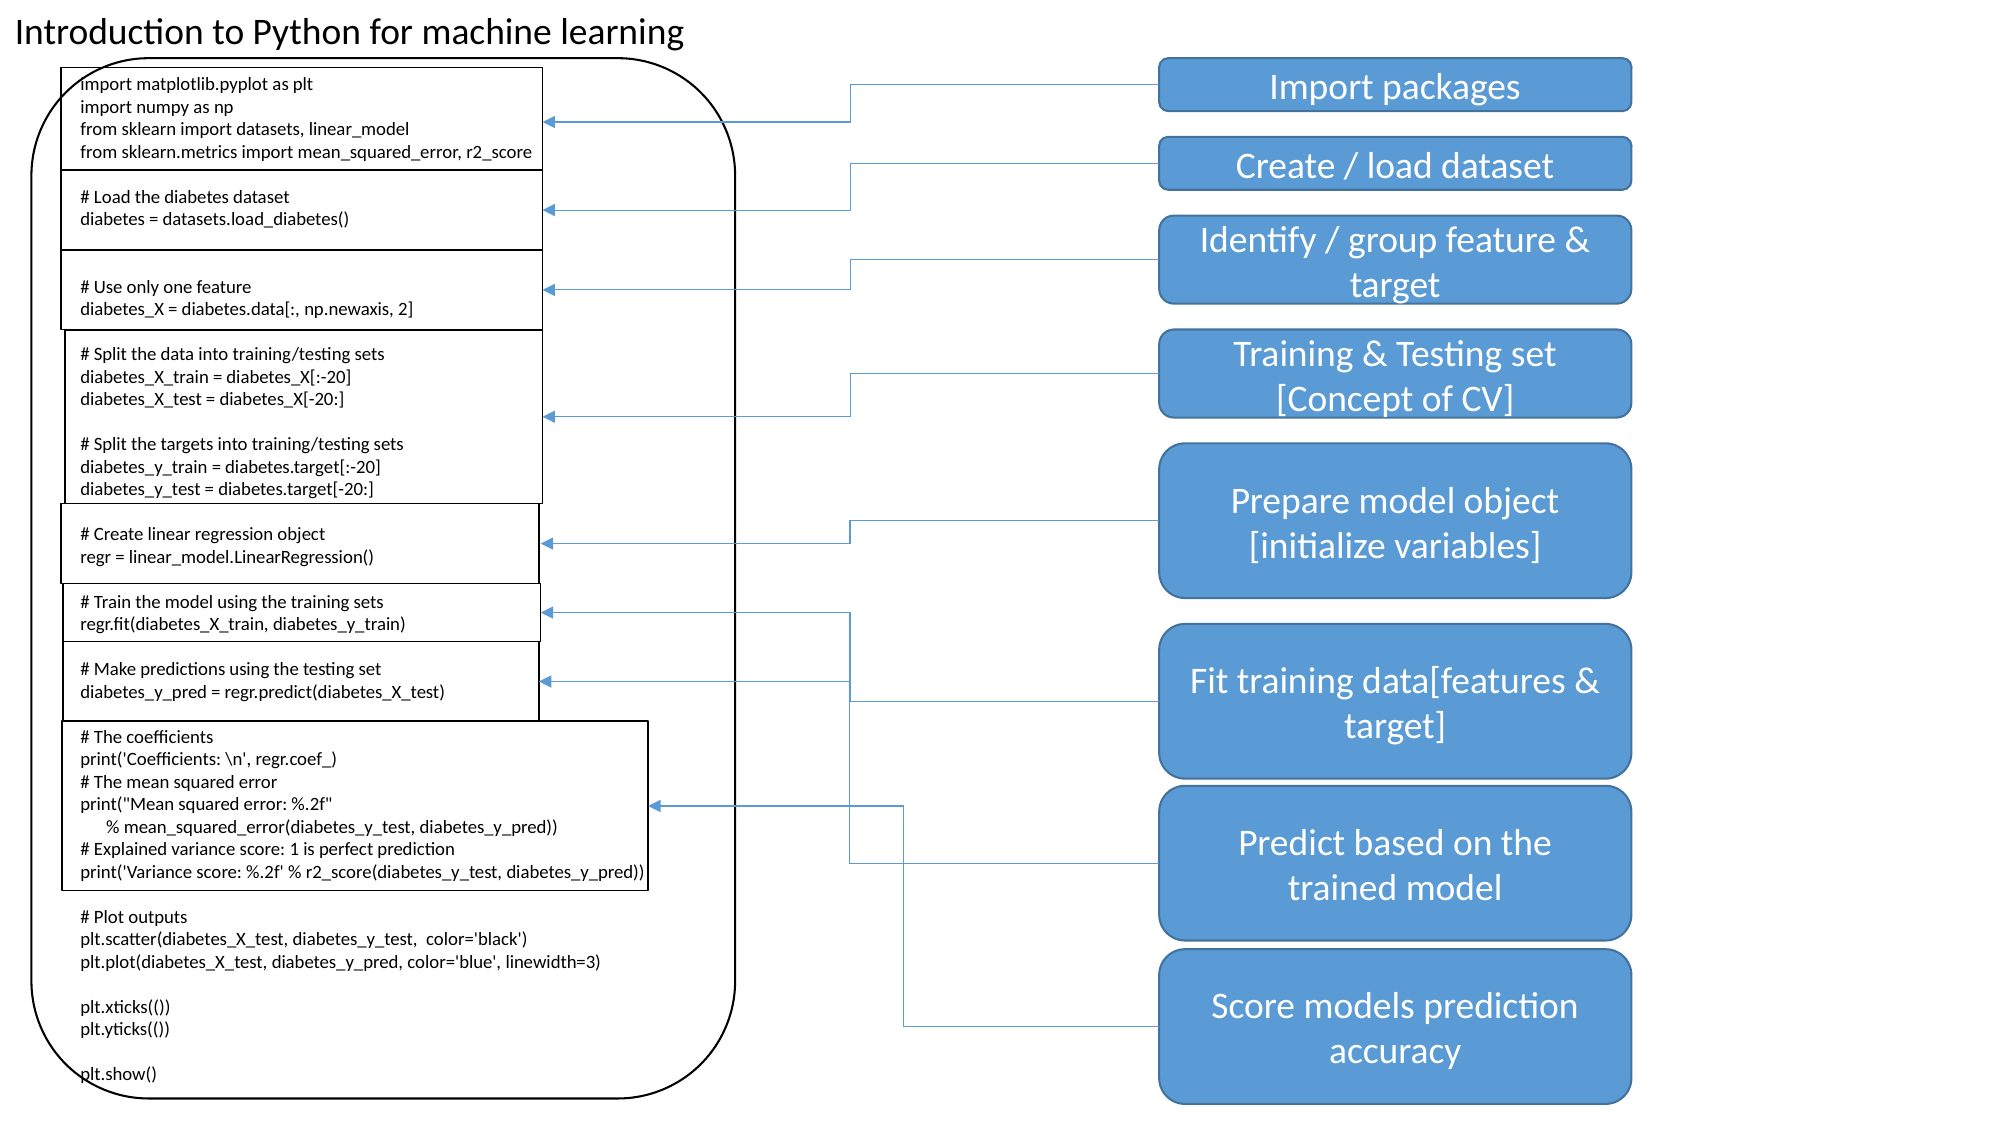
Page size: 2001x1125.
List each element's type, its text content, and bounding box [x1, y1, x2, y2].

text_box import matplotlib.pyplot as plt import numpy as np from sklearn import datasets, linear_model from sklearn.metrics import mean_squared_error, r2_score # Load the diabetes dataset diabetes = datasets.load_diabetes() # Use only one feature diabetes_X = diabetes.data[:, np.newaxis, 2] # Split the data into training/testing sets diabetes_X_train = diabetes_X[:-20] diabetes_X_test = diabetes_X[-20:] # Split the targets into training/testing sets diabetes_y_train = diabetes.target[:-20] diabetes_y_test = diabetes.target[-20:] # Create linear regression object regr = linear_model.LinearRegression() # Train the model using the training sets regr.fit(diabetes_X_train, diabetes_y_train) # Make predictions using the testing set diabetes_y_pred = regr.predict(diabetes_X_test) # The coefficients print('Coefficients: \n', regr.coef_) # The mean squared error print("Mean squared error: %.2f" % mean_squared_error(diabetes_y_test, diabetes_y_pred)) # Explained variance score: 1 is perfect prediction print('Variance score: %.2f' % r2_score(diabetes_y_test, diabetes_y_pred)) # Plot outputs plt.scatter(diabetes_X_test, diabetes_y_test, color='black') plt.plot(diabetes_X_test, diabetes_y_pred, color='blue', linewidth=3) plt.xticks(()) plt.yticks(()) plt.show() [64, 642, 538, 720]
text_box import matplotlib.pyplot as plt import numpy as np from sklearn import datasets, linear_model from sklearn.metrics import mean_squared_error, r2_score # Load the diabetes dataset diabetes = datasets.load_diabetes() # Use only one feature diabetes_X = diabetes.data[:, np.newaxis, 2] # Split the data into training/testing sets diabetes_X_train = diabetes_X[:-20] diabetes_X_test = diabetes_X[-20:] # Split the targets into training/testing sets diabetes_y_train = diabetes.target[:-20] diabetes_y_test = diabetes.target[-20:] # Create linear regression object regr = linear_model.LinearRegression() # Train the model using the training sets regr.fit(diabetes_X_train, diabetes_y_train) # Make predictions using the testing set diabetes_y_pred = regr.predict(diabetes_X_test) # The coefficients print('Coefficients: \n', regr.coef_) # The mean squared error print("Mean squared error: %.2f" % mean_squared_error(diabetes_y_test, diabetes_y_pred)) # Explained variance score: 1 is perfect prediction print('Variance score: %.2f' % r2_score(diabetes_y_test, diabetes_y_pred)) # Plot outputs plt.scatter(diabetes_X_test, diabetes_y_test, color='black') plt.plot(diabetes_X_test, diabetes_y_pred, color='blue', linewidth=3) plt.xticks(()) plt.yticks(()) plt.show() [64, 584, 540, 641]
text_box Introduction to Python for machine learning [0, 0, 1045, 60]
text_box Create / load dataset [1159, 136, 1632, 190]
text_box Identify / group feature & target [1159, 215, 1632, 304]
text_box import matplotlib.pyplot as plt import numpy as np from sklearn import datasets, linear_model from sklearn.metrics import mean_squared_error, r2_score # Load the diabetes dataset diabetes = datasets.load_diabetes() # Use only one feature diabetes_X = diabetes.data[:, np.newaxis, 2] # Split the data into training/testing sets diabetes_X_train = diabetes_X[:-20] diabetes_X_test = diabetes_X[-20:] # Split the targets into training/testing sets diabetes_y_train = diabetes.target[:-20] diabetes_y_test = diabetes.target[-20:] # Create linear regression object regr = linear_model.LinearRegression() # Train the model using the training sets regr.fit(diabetes_X_train, diabetes_y_train) # Make predictions using the testing set diabetes_y_pred = regr.predict(diabetes_X_test) # The coefficients print('Coefficients: \n', regr.coef_) # The mean squared error print("Mean squared error: %.2f" % mean_squared_error(diabetes_y_test, diabetes_y_pred)) # Explained variance score: 1 is perfect prediction print('Variance score: %.2f' % r2_score(diabetes_y_test, diabetes_y_pred)) # Plot outputs plt.scatter(diabetes_X_test, diabetes_y_test, color='black') plt.plot(diabetes_X_test, diabetes_y_pred, color='blue', linewidth=3) plt.xticks(()) plt.yticks(()) plt.show() [62, 504, 538, 583]
text_box import matplotlib.pyplot as plt import numpy as np from sklearn import datasets, linear_model from sklearn.metrics import mean_squared_error, r2_score # Load the diabetes dataset diabetes = datasets.load_diabetes() # Use only one feature diabetes_X = diabetes.data[:, np.newaxis, 2] # Split the data into training/testing sets diabetes_X_train = diabetes_X[:-20] diabetes_X_test = diabetes_X[-20:] # Split the targets into training/testing sets diabetes_y_train = diabetes.target[:-20] diabetes_y_test = diabetes.target[-20:] # Create linear regression object regr = linear_model.LinearRegression() # Train the model using the training sets regr.fit(diabetes_X_train, diabetes_y_train) # Make predictions using the testing set diabetes_y_pred = regr.predict(diabetes_X_test) # The coefficients print('Coefficients: \n', regr.coef_) # The mean squared error print("Mean squared error: %.2f" % mean_squared_error(diabetes_y_test, diabetes_y_pred)) # Explained variance score: 1 is perfect prediction print('Variance score: %.2f' % r2_score(diabetes_y_test, diabetes_y_pred)) # Plot outputs plt.scatter(diabetes_X_test, diabetes_y_test, color='black') plt.plot(diabetes_X_test, diabetes_y_pred, color='blue', linewidth=3) plt.xticks(()) plt.yticks(()) plt.show() [63, 722, 647, 890]
text_box import matplotlib.pyplot as plt import numpy as np from sklearn import datasets, linear_model from sklearn.metrics import mean_squared_error, r2_score # Load the diabetes dataset diabetes = datasets.load_diabetes() # Use only one feature diabetes_X = diabetes.data[:, np.newaxis, 2] # Split the data into training/testing sets diabetes_X_train = diabetes_X[:-20] diabetes_X_test = diabetes_X[-20:] # Split the targets into training/testing sets diabetes_y_train = diabetes.target[:-20] diabetes_y_test = diabetes.target[-20:] # Create linear regression object regr = linear_model.LinearRegression() # Train the model using the training sets regr.fit(diabetes_X_train, diabetes_y_train) # Make predictions using the testing set diabetes_y_pred = regr.predict(diabetes_X_test) # The coefficients print('Coefficients: \n', regr.coef_) # The mean squared error print("Mean squared error: %.2f" % mean_squared_error(diabetes_y_test, diabetes_y_pred)) # Explained variance score: 1 is perfect prediction print('Variance score: %.2f' % r2_score(diabetes_y_test, diabetes_y_pred)) # Plot outputs plt.scatter(diabetes_X_test, diabetes_y_test, color='black') plt.plot(diabetes_X_test, diabetes_y_pred, color='blue', linewidth=3) plt.xticks(()) plt.yticks(()) plt.show() [66, 331, 542, 503]
text_box Prepare model object [initialize variables] [1159, 443, 1632, 599]
text_box import matplotlib.pyplot as plt import numpy as np from sklearn import datasets, linear_model from sklearn.metrics import mean_squared_error, r2_score # Load the diabetes dataset diabetes = datasets.load_diabetes() # Use only one feature diabetes_X = diabetes.data[:, np.newaxis, 2] # Split the data into training/testing sets diabetes_X_train = diabetes_X[:-20] diabetes_X_test = diabetes_X[-20:] # Split the targets into training/testing sets diabetes_y_train = diabetes.target[:-20] diabetes_y_test = diabetes.target[-20:] # Create linear regression object regr = linear_model.LinearRegression() # Train the model using the training sets regr.fit(diabetes_X_train, diabetes_y_train) # Make predictions using the testing set diabetes_y_pred = regr.predict(diabetes_X_test) # The coefficients print('Coefficients: \n', regr.coef_) # The mean squared error print("Mean squared error: %.2f" % mean_squared_error(diabetes_y_test, diabetes_y_pred)) # Explained variance score: 1 is perfect prediction print('Variance score: %.2f' % r2_score(diabetes_y_test, diabetes_y_pred)) # Plot outputs plt.scatter(diabetes_X_test, diabetes_y_test, color='black') plt.plot(diabetes_X_test, diabetes_y_pred, color='blue', linewidth=3) plt.xticks(()) plt.yticks(()) plt.show() [62, 171, 542, 249]
text_box import matplotlib.pyplot as plt import numpy as np from sklearn import datasets, linear_model from sklearn.metrics import mean_squared_error, r2_score # Load the diabetes dataset diabetes = datasets.load_diabetes() # Use only one feature diabetes_X = diabetes.data[:, np.newaxis, 2] # Split the data into training/testing sets diabetes_X_train = diabetes_X[:-20] diabetes_X_test = diabetes_X[-20:] # Split the targets into training/testing sets diabetes_y_train = diabetes.target[:-20] diabetes_y_test = diabetes.target[-20:] # Create linear regression object regr = linear_model.LinearRegression() # Train the model using the training sets regr.fit(diabetes_X_train, diabetes_y_train) # Make predictions using the testing set diabetes_y_pred = regr.predict(diabetes_X_test) # The coefficients print('Coefficients: \n', regr.coef_) # The mean squared error print("Mean squared error: %.2f" % mean_squared_error(diabetes_y_test, diabetes_y_pred)) # Explained variance score: 1 is perfect prediction print('Variance score: %.2f' % r2_score(diabetes_y_test, diabetes_y_pred)) # Plot outputs plt.scatter(diabetes_X_test, diabetes_y_test, color='black') plt.plot(diabetes_X_test, diabetes_y_pred, color='blue', linewidth=3) plt.xticks(()) plt.yticks(()) plt.show() [104, 58, 722, 121]
text_box import matplotlib.pyplot as plt import numpy as np from sklearn import datasets, linear_model from sklearn.metrics import mean_squared_error, r2_score # Load the diabetes dataset diabetes = datasets.load_diabetes() # Use only one feature diabetes_X = diabetes.data[:, np.newaxis, 2] # Split the data into training/testing sets diabetes_X_train = diabetes_X[:-20] diabetes_X_test = diabetes_X[-20:] # Split the targets into training/testing sets diabetes_y_train = diabetes.target[:-20] diabetes_y_test = diabetes.target[-20:] # Create linear regression object regr = linear_model.LinearRegression() # Train the model using the training sets regr.fit(diabetes_X_train, diabetes_y_train) # Make predictions using the testing set diabetes_y_pred = regr.predict(diabetes_X_test) # The coefficients print('Coefficients: \n', regr.coef_) # The mean squared error print("Mean squared error: %.2f" % mean_squared_error(diabetes_y_test, diabetes_y_pred)) # Explained variance score: 1 is perfect prediction print('Variance score: %.2f' % r2_score(diabetes_y_test, diabetes_y_pred)) # Plot outputs plt.scatter(diabetes_X_test, diabetes_y_test, color='black') plt.plot(diabetes_X_test, diabetes_y_pred, color='blue', linewidth=3) plt.xticks(()) plt.yticks(()) plt.show() [62, 251, 542, 329]
text_box Fit training data[features & target] [1159, 623, 1632, 779]
text_box import matplotlib.pyplot as plt import numpy as np from sklearn import datasets, linear_model from sklearn.metrics import mean_squared_error, r2_score # Load the diabetes dataset diabetes = datasets.load_diabetes() # Use only one feature diabetes_X = diabetes.data[:, np.newaxis, 2] # Split the data into training/testing sets diabetes_X_train = diabetes_X[:-20] diabetes_X_test = diabetes_X[-20:] # Split the targets into training/testing sets diabetes_y_train = diabetes.target[:-20] diabetes_y_test = diabetes.target[-20:] # Create linear regression object regr = linear_model.LinearRegression() # Train the model using the training sets regr.fit(diabetes_X_train, diabetes_y_train) # Make predictions using the testing set diabetes_y_pred = regr.predict(diabetes_X_test) # The coefficients print('Coefficients: \n', regr.coef_) # The mean squared error print("Mean squared error: %.2f" % mean_squared_error(diabetes_y_test, diabetes_y_pred)) # Explained variance score: 1 is perfect prediction print('Variance score: %.2f' % r2_score(diabetes_y_test, diabetes_y_pred)) # Plot outputs plt.scatter(diabetes_X_test, diabetes_y_test, color='black') plt.plot(diabetes_X_test, diabetes_y_pred, color='blue', linewidth=3) plt.xticks(()) plt.yticks(()) plt.show() [31, 98, 736, 1099]
text_box Score models prediction accuracy [1159, 949, 1632, 1104]
text_box import matplotlib.pyplot as plt import numpy as np from sklearn import datasets, linear_model from sklearn.metrics import mean_squared_error, r2_score # Load the diabetes dataset diabetes = datasets.load_diabetes() # Use only one feature diabetes_X = diabetes.data[:, np.newaxis, 2] # Split the data into training/testing sets diabetes_X_train = diabetes_X[:-20] diabetes_X_test = diabetes_X[-20:] # Split the targets into training/testing sets diabetes_y_train = diabetes.target[:-20] diabetes_y_test = diabetes.target[-20:] # Create linear regression object regr = linear_model.LinearRegression() # Train the model using the training sets regr.fit(diabetes_X_train, diabetes_y_train) # Make predictions using the testing set diabetes_y_pred = regr.predict(diabetes_X_test) # The coefficients print('Coefficients: \n', regr.coef_) # The mean squared error print("Mean squared error: %.2f" % mean_squared_error(diabetes_y_test, diabetes_y_pred)) # Explained variance score: 1 is perfect prediction print('Variance score: %.2f' % r2_score(diabetes_y_test, diabetes_y_pred)) # Plot outputs plt.scatter(diabetes_X_test, diabetes_y_test, color='black') plt.plot(diabetes_X_test, diabetes_y_pred, color='blue', linewidth=3) plt.xticks(()) plt.yticks(()) plt.show() [62, 68, 542, 169]
text_box Training & Testing set [Concept of CV] [1159, 329, 1632, 418]
text_box Predict based on the trained model [1159, 785, 1632, 941]
text_box Import packages [1159, 58, 1632, 112]
